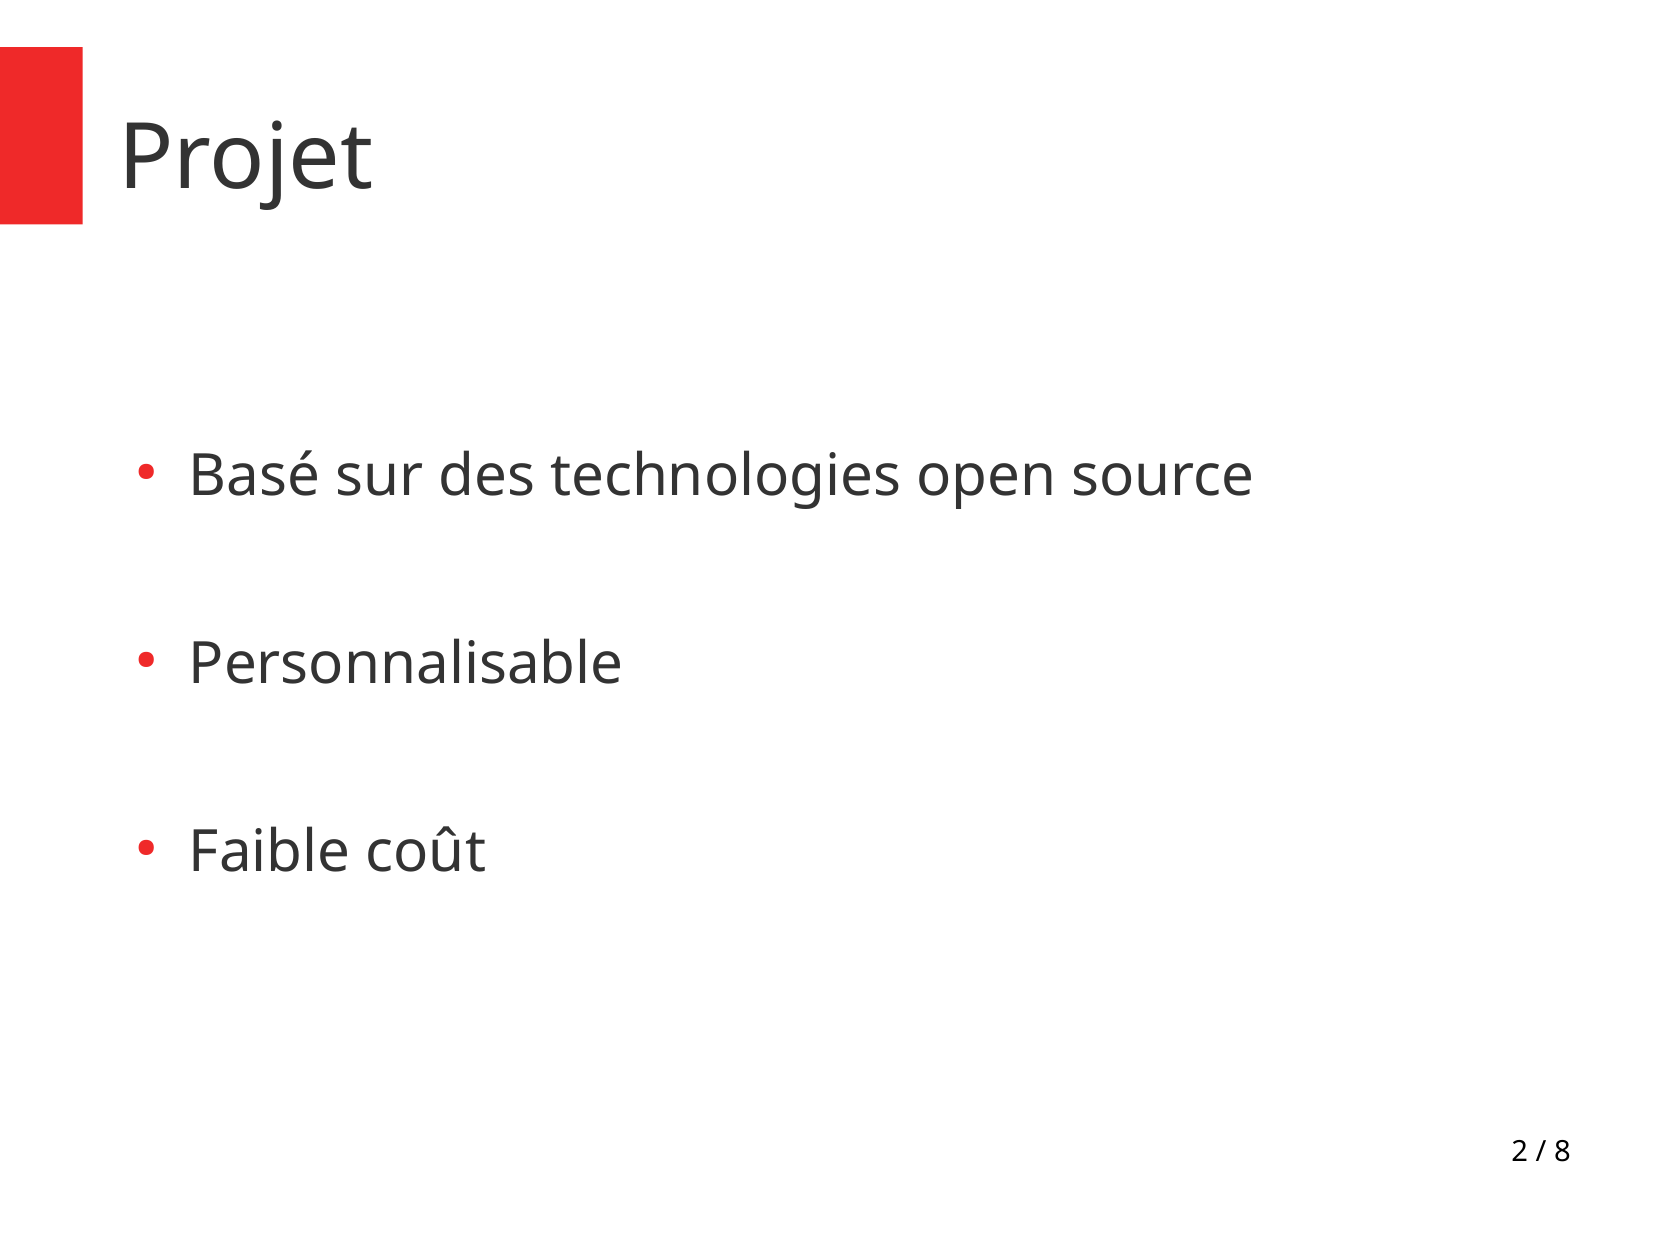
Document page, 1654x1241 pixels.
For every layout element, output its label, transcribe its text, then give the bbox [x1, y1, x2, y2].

title Projet [118, 49, 1571, 257]
list Basé sur des technologies open source Personnalisable Faible coût [118, 354, 1536, 1074]
